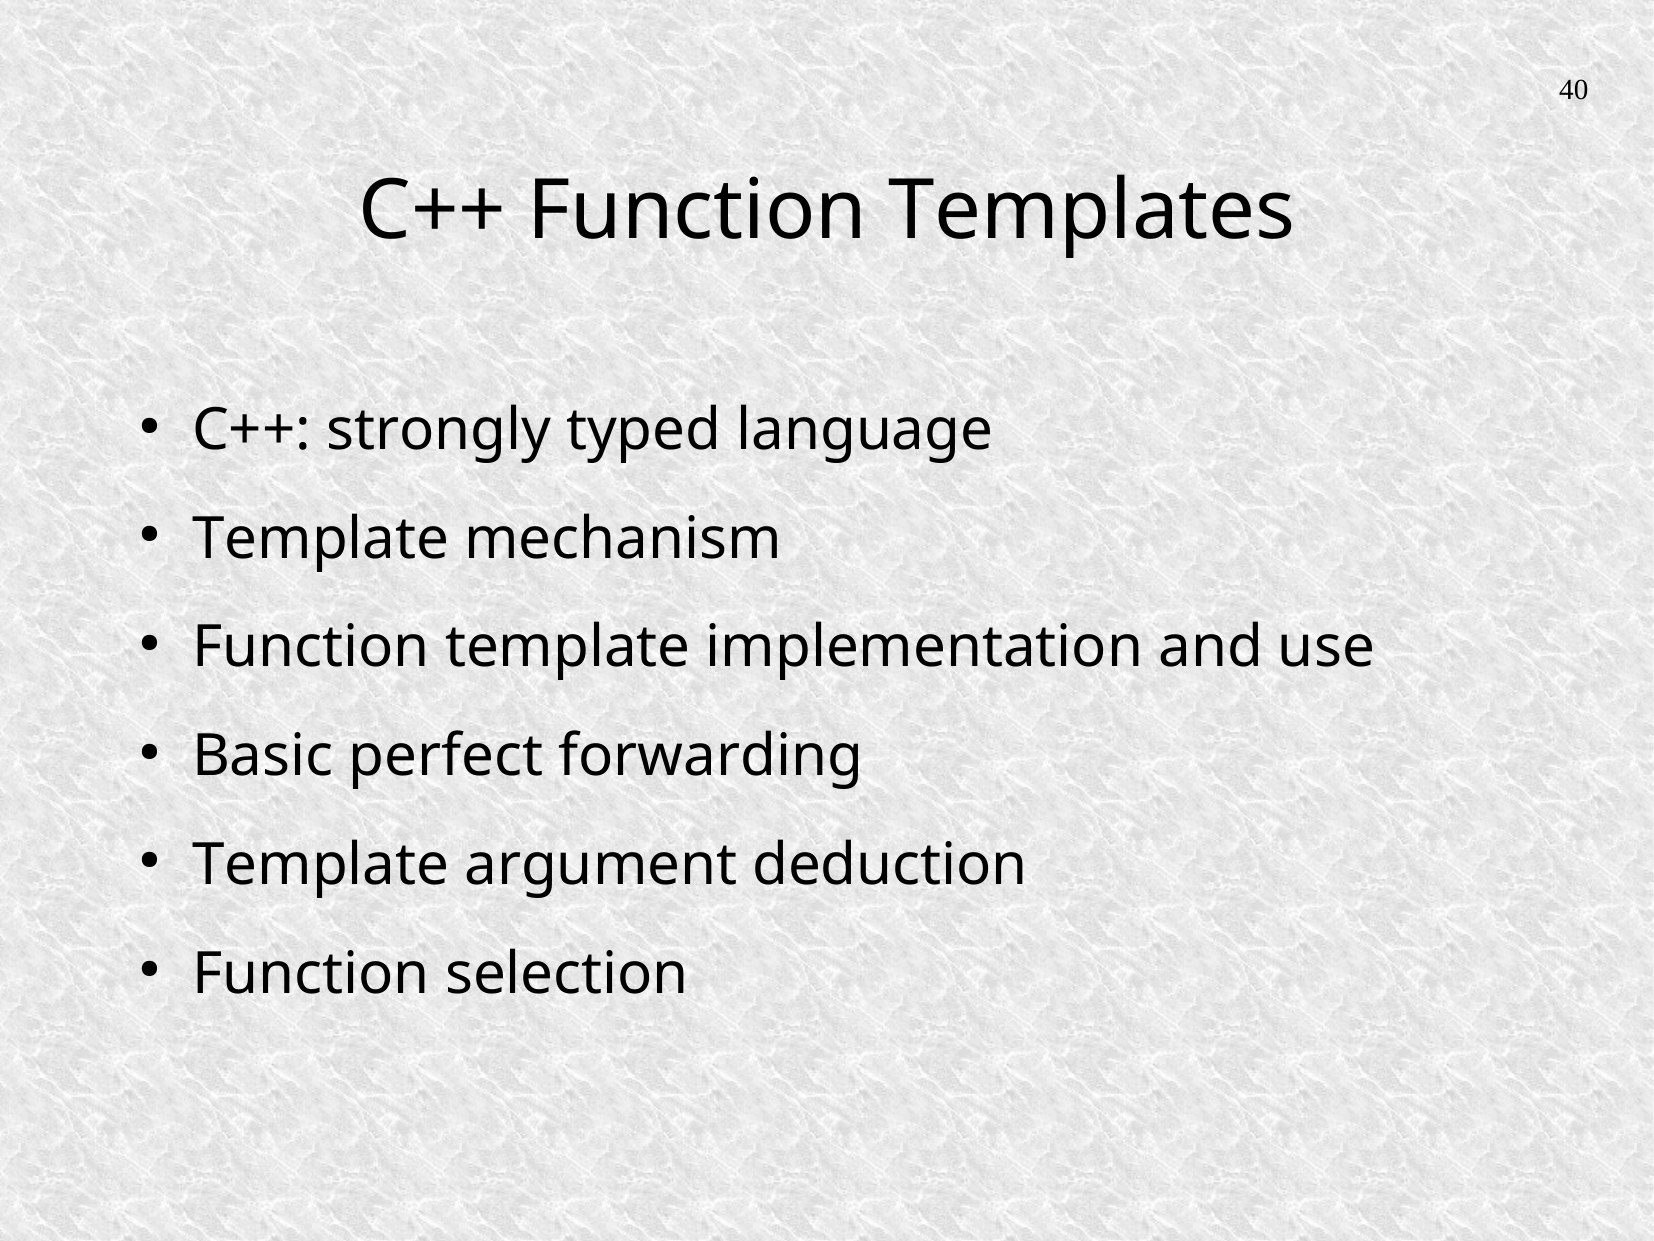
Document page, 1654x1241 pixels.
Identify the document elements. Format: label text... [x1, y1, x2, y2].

picture [0, 0, 1654, 1241]
list C++: strongly typed language Template mechanism Function template implementation and use Basic perfect forwarding Template argument deduction Function selection [121, 387, 1534, 1013]
title C++ Function Templates [121, 102, 1534, 310]
